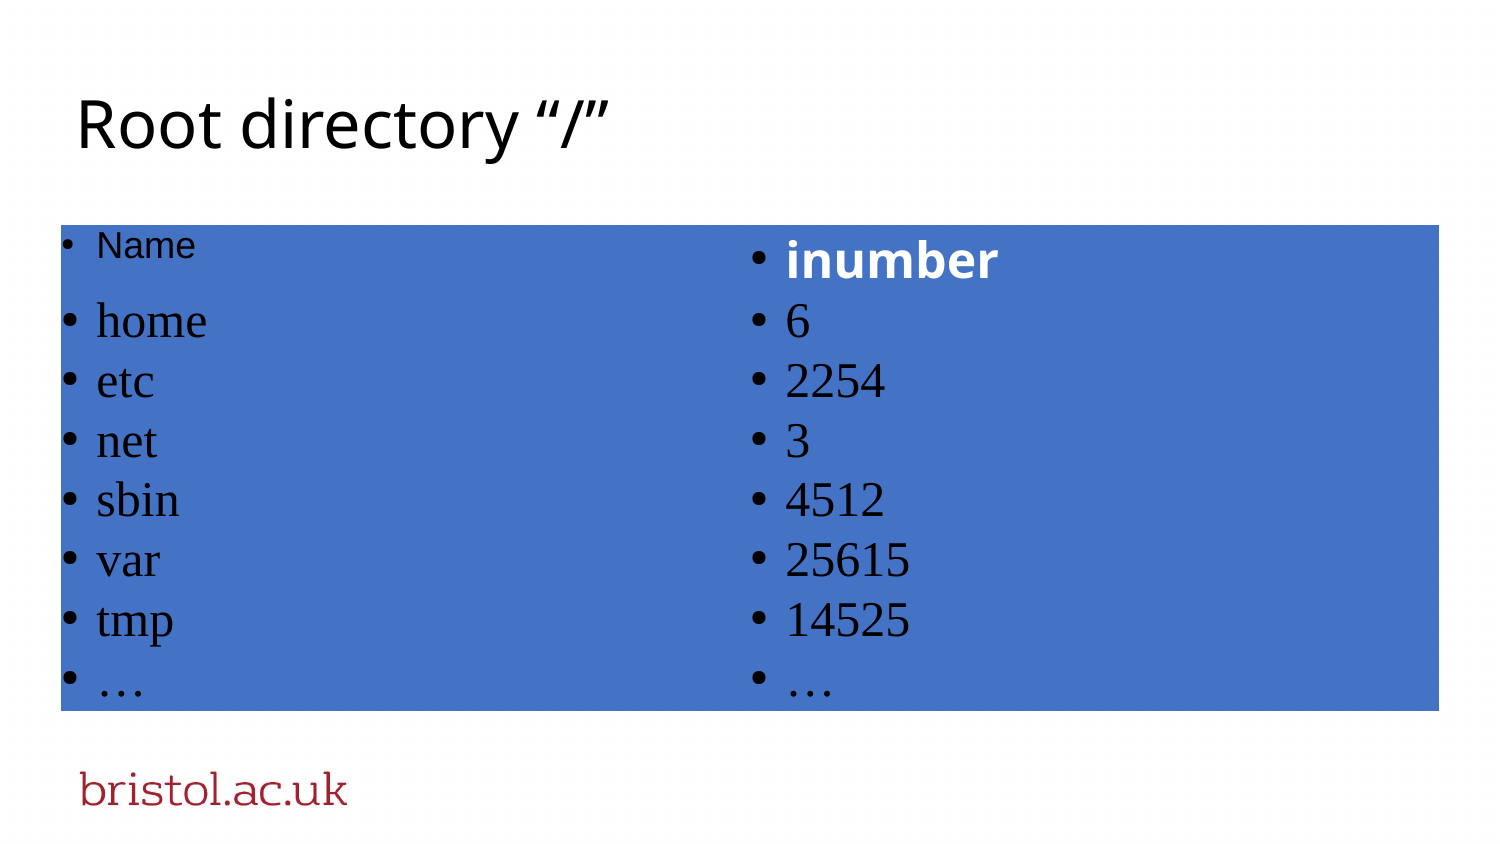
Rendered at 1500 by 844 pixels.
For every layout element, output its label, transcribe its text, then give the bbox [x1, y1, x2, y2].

table_header inumber [750, 225, 1439, 293]
table_cell home [61, 293, 750, 353]
table_cell … [61, 652, 750, 711]
table_cell 14525 [750, 592, 1439, 652]
table_cell 6 [750, 293, 1439, 353]
title Root directory “/” [60, 44, 1440, 209]
table_cell tmp [61, 592, 750, 652]
table_cell 4512 [750, 472, 1439, 532]
table_cell etc [61, 353, 750, 413]
table_header Name [61, 225, 750, 293]
table_cell sbin [61, 472, 750, 532]
table_cell 2254 [750, 353, 1439, 413]
table_cell var [61, 532, 750, 592]
table_cell 25615 [750, 532, 1439, 592]
table_cell … [750, 652, 1439, 711]
table_cell 3 [750, 413, 1439, 472]
table_cell net [61, 413, 750, 472]
